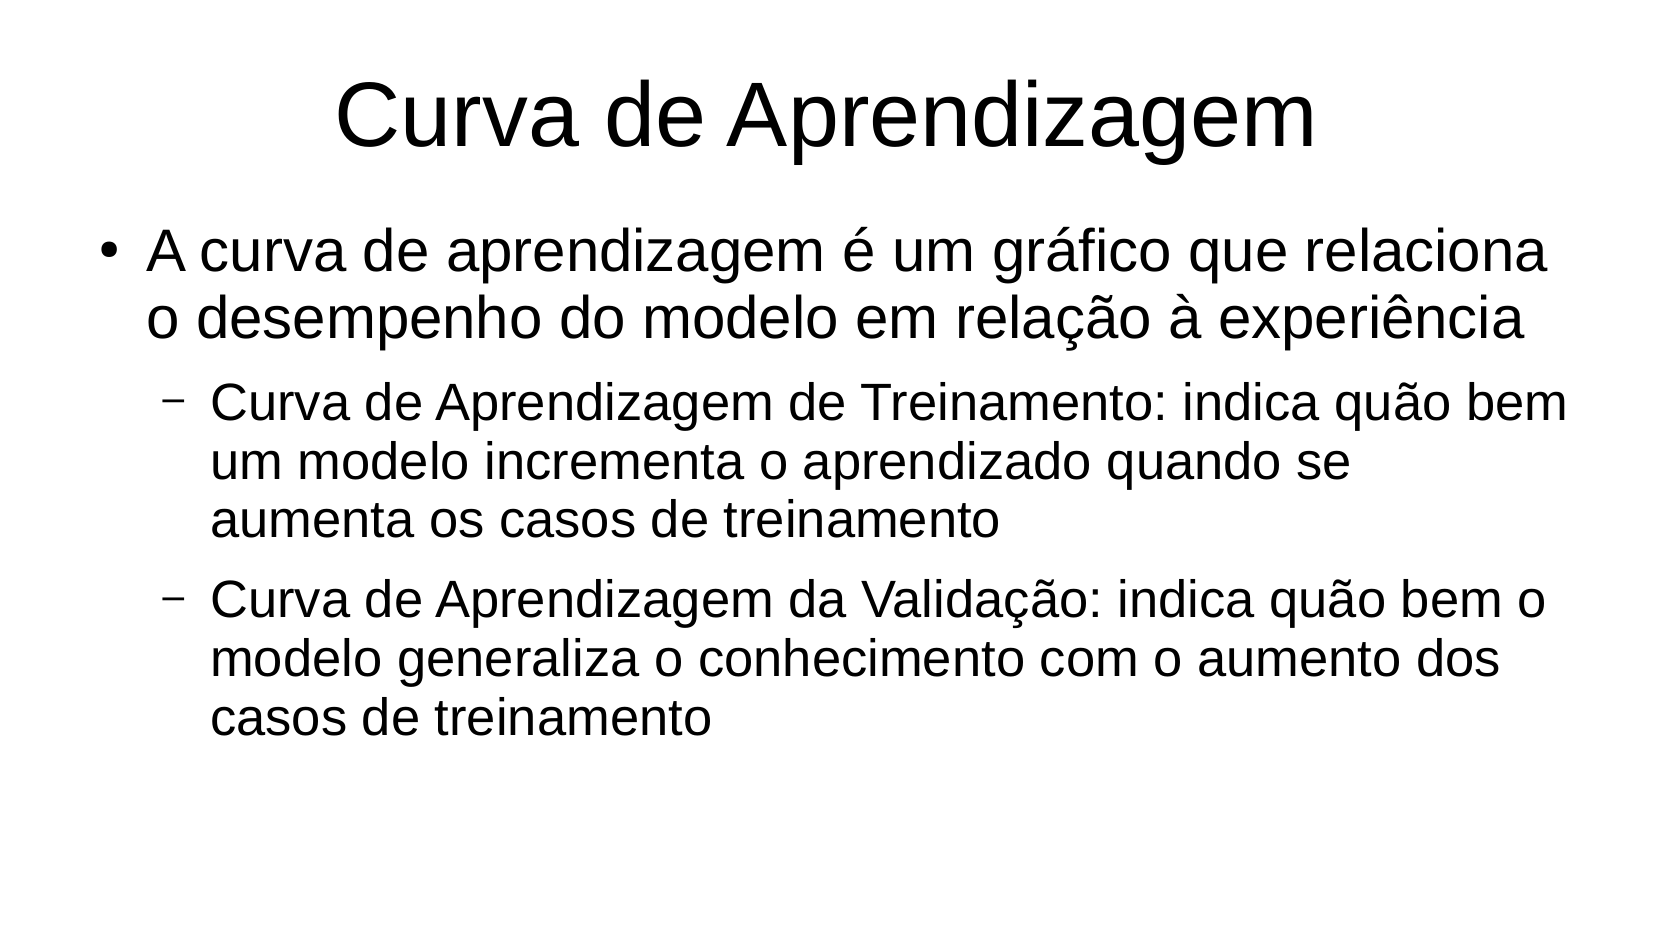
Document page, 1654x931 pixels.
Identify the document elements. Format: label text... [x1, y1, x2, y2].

list A curva de aprendizagem é um gráfico que relaciona o desempenho do modelo em relação à experiência Curva de Aprendizagem de Treinamento: indica quão bem um modelo incrementa o aprendizado quando se aumenta os casos de treinamento Curva de Aprendizagem da Validação: indica quão bem o modelo generaliza o conhecimento com o aumento dos casos de treinamento [82, 217, 1571, 758]
title Curva de Aprendizagem [82, 37, 1571, 193]
